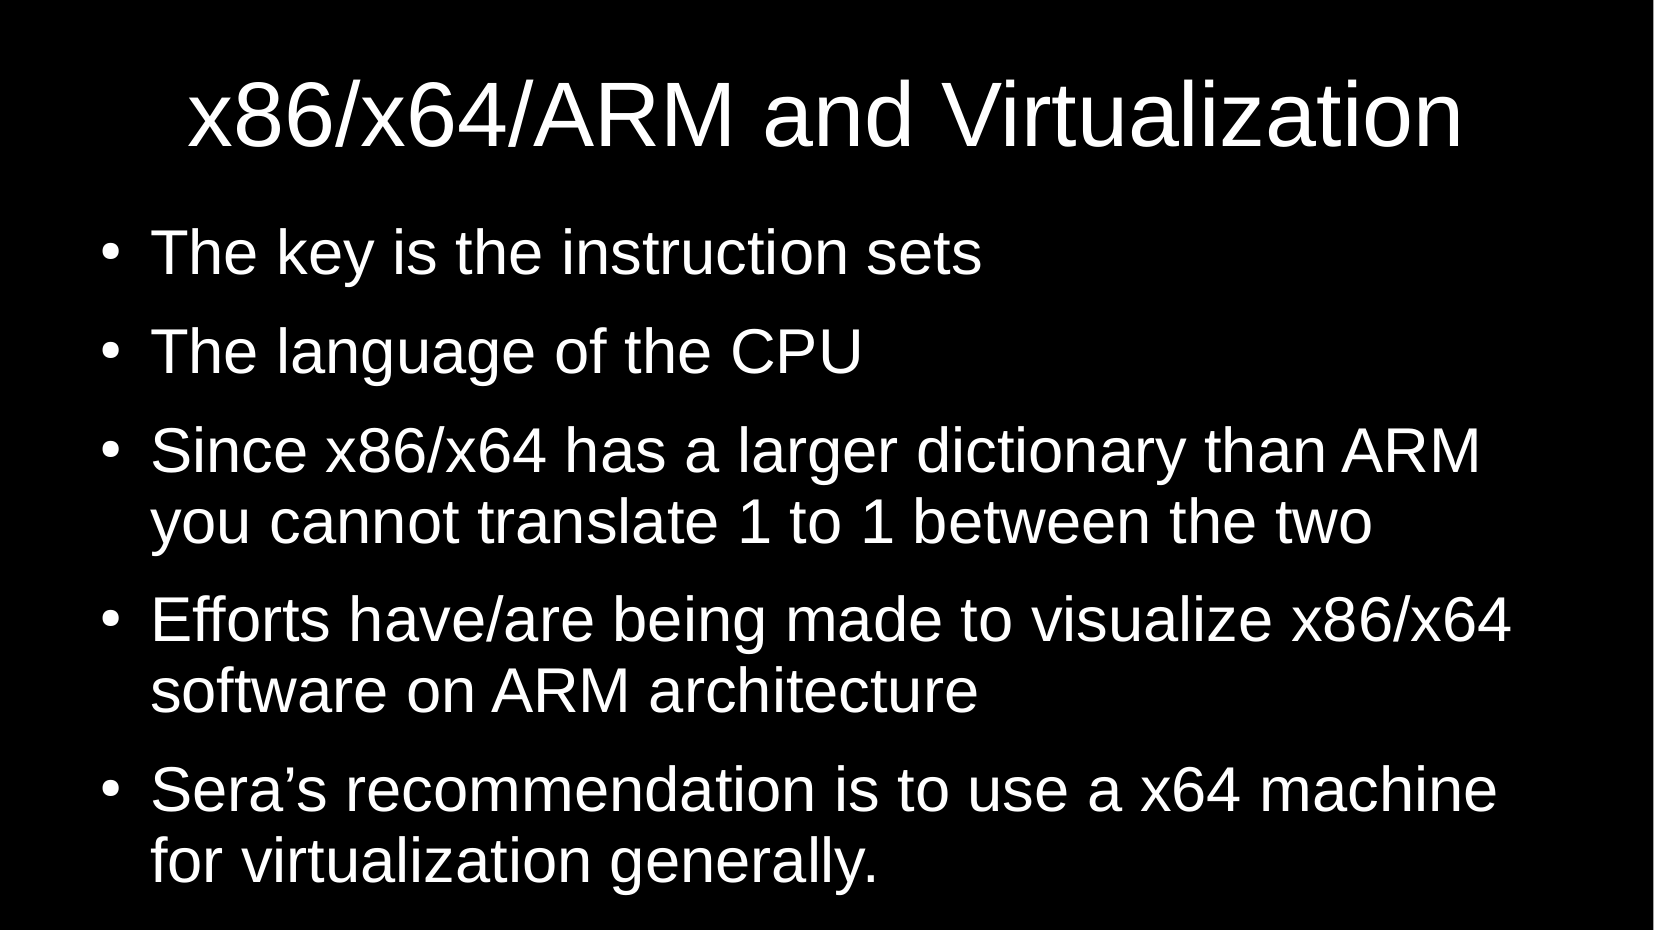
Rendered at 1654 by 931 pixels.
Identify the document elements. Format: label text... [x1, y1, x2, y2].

title x86/x64/ARM and Virtualization [82, 37, 1571, 193]
list The key is the instruction sets The language of the CPU Since x86/x64 has a larger dictionary than ARM you cannot translate 1 to 1 between the two Efforts have/are being made to visualize x86/x64 software on ARM architecture Sera’s recommendation is to use a x64 machine for virtualization generally. [82, 217, 1571, 901]
